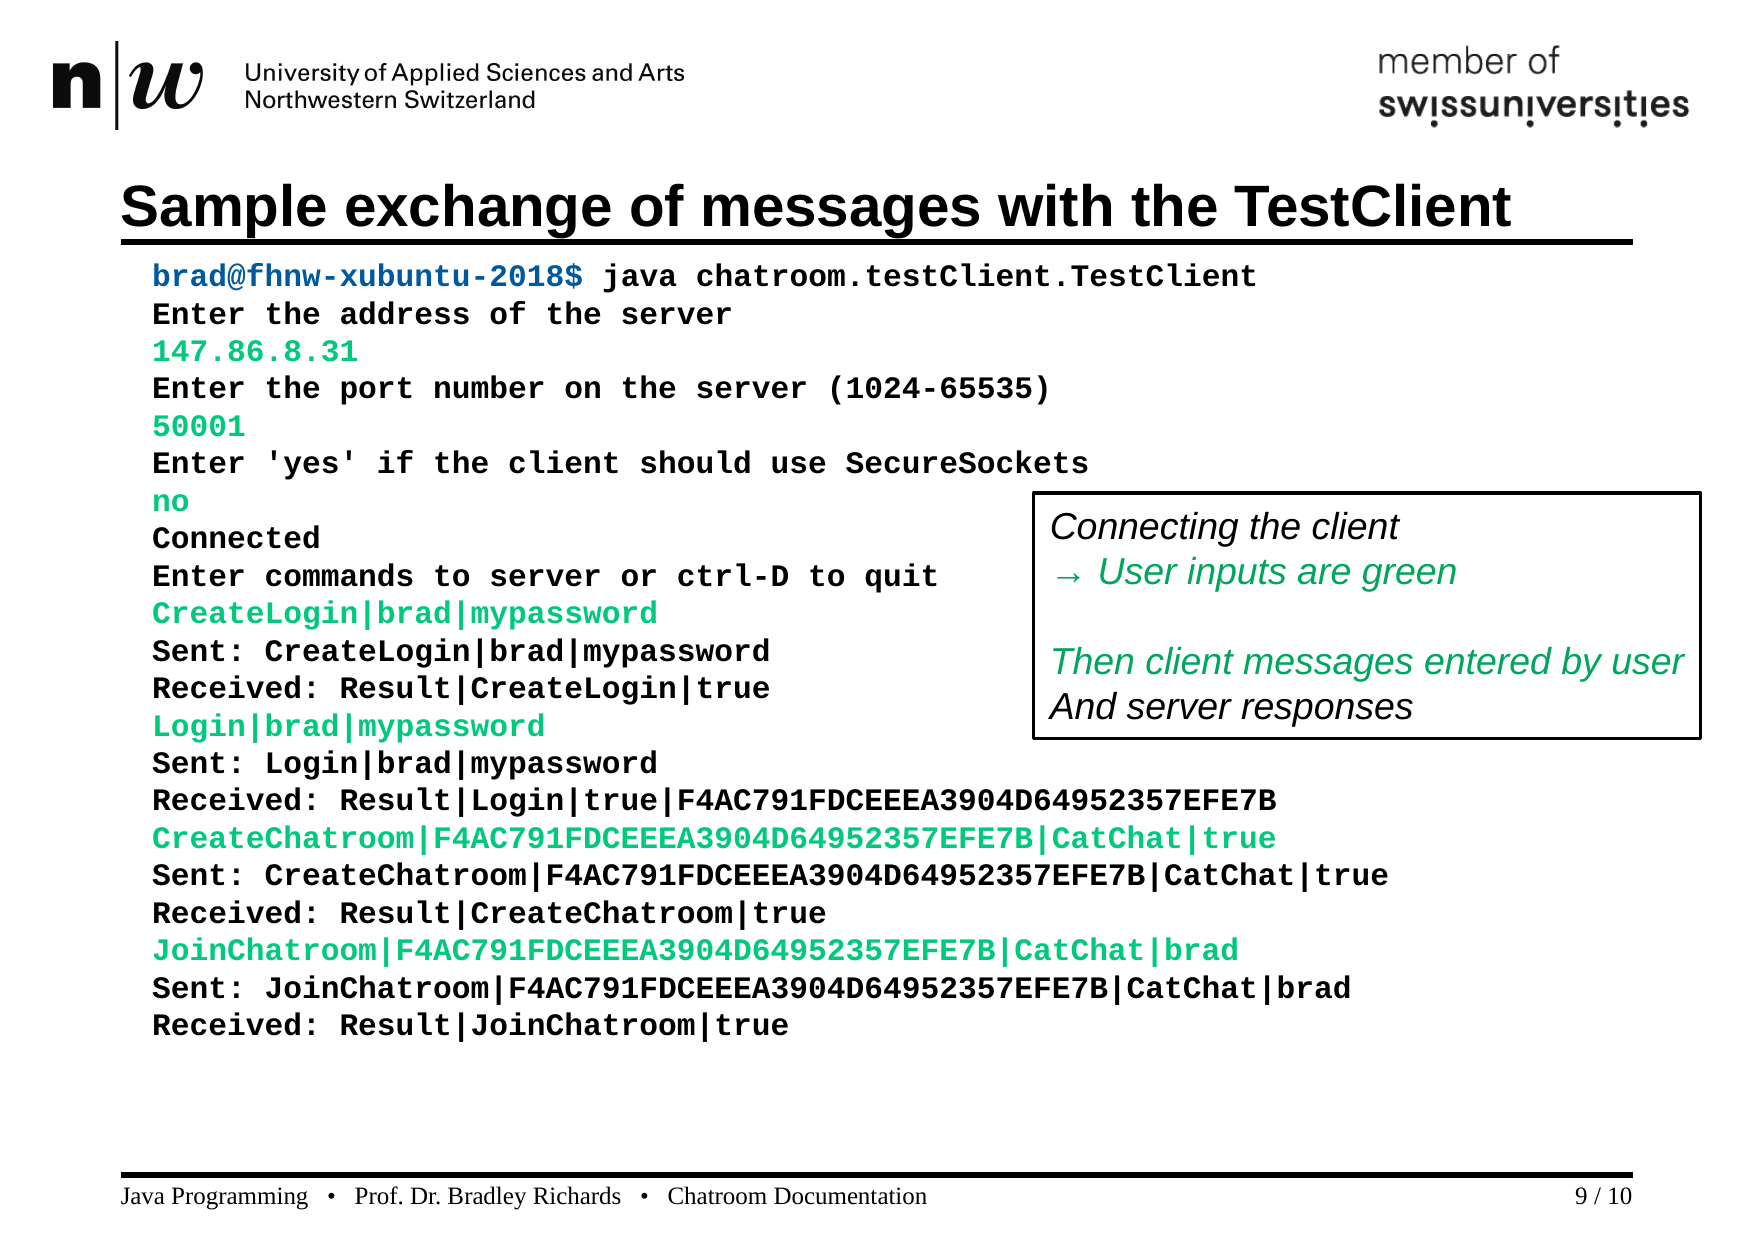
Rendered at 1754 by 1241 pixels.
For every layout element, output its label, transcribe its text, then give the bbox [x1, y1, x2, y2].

picture [1376, 41, 1692, 130]
text_box Connecting the client → User inputs are green Then client messages entered by user And server responses [1033, 492, 1701, 739]
text_box brad@fhnw-xubuntu-2018$ java chatroom.testClient.TestClient Enter the address of the server 147.86.8.31 Enter the port number on the server (1024-65535) 50001 Enter 'yes' if the client should use SecureSockets no Connected Enter commands to server or ctrl-D to quit CreateLogin|brad|mypassword Sent: CreateLogin|brad|mypassword Received: Result|CreateLogin|true Login|brad|mypassword Sent: Login|brad|mypassword Received: Result|Login|true|F4AC791FDCEEEA3904D64952357EFE7B CreateChatroom|F4AC791FDCEEEA3904D64952357EFE7B|CatChat|true Sent: CreateChatroom|F4AC791FDCEEEA3904D64952357EFE7B|CatChat|true Received: Result|CreateChatroom|true JoinChatroom|F4AC791FDCEEEA3904D64952357EFE7B|CatChat|brad Sent: JoinChatroom|F4AC791FDCEEEA3904D64952357EFE7B|CatChat|brad Received: Result|JoinChatroom|true [137, 248, 1633, 1176]
picture [53, 41, 684, 130]
title Sample exchange of messages with the TestClient [120, 173, 1633, 239]
